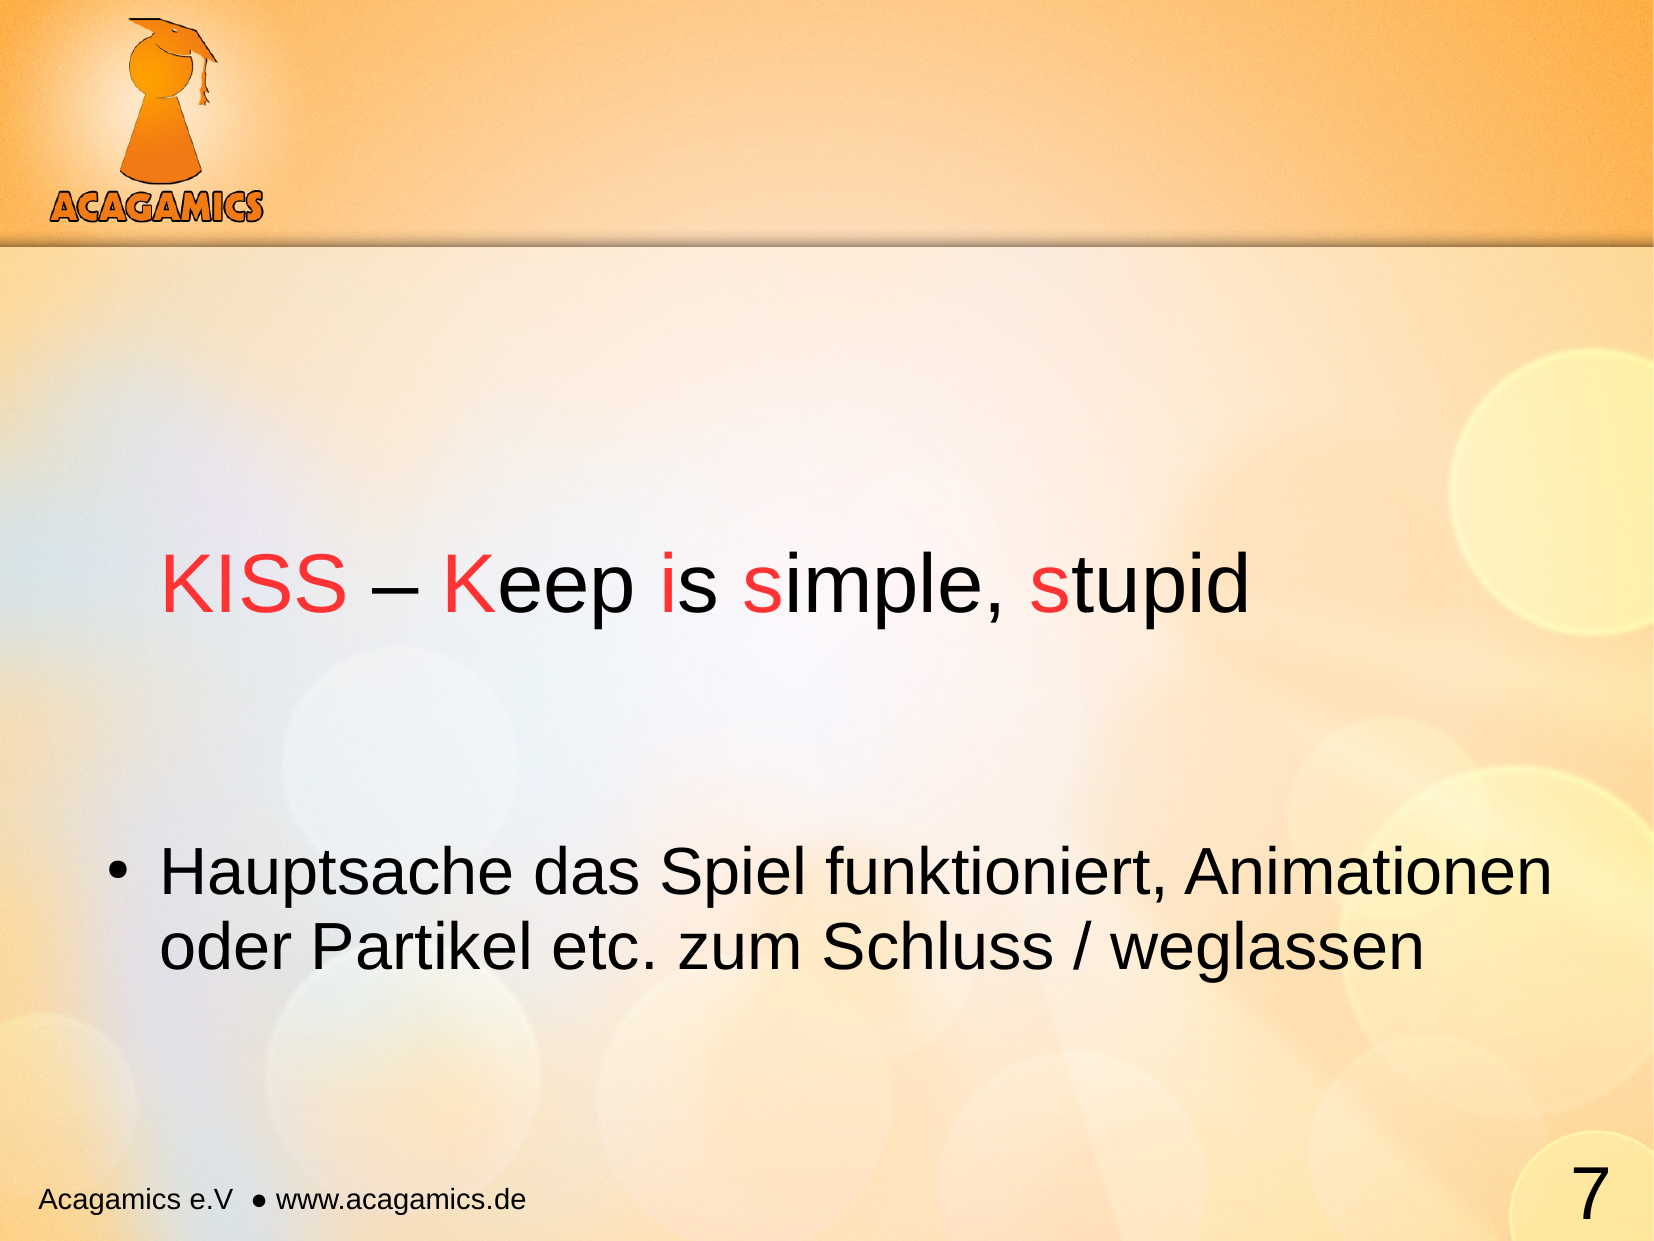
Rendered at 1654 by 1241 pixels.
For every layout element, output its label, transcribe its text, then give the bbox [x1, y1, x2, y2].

list KISS – Keep is simple, stupid Hauptsache das Spiel funktioniert, Animationen oder Partikel etc. zum Schluss / weglassen [88, 295, 1577, 1114]
picture [0, 0, 1654, 1241]
